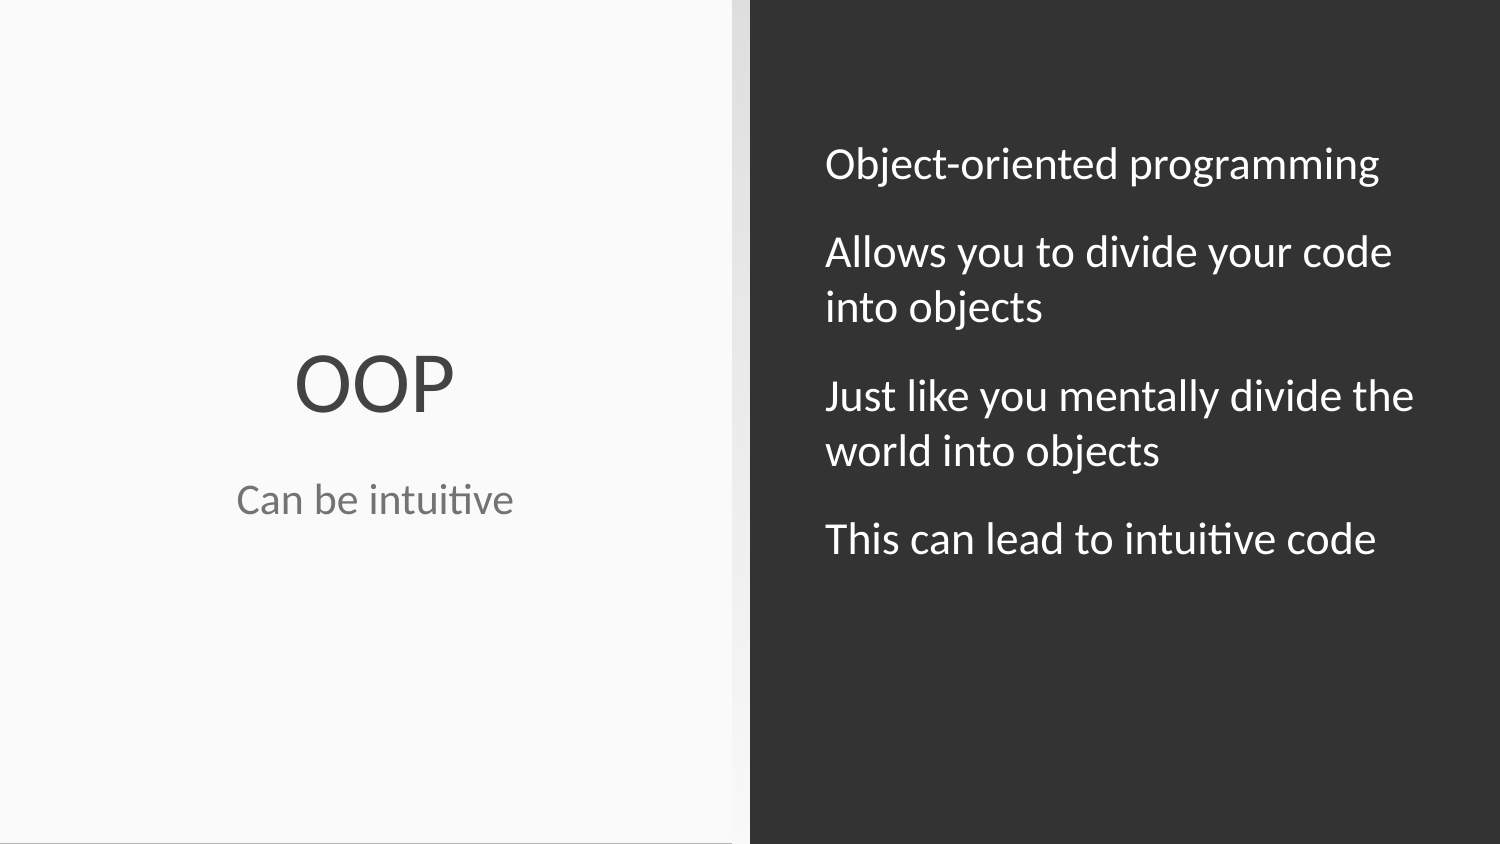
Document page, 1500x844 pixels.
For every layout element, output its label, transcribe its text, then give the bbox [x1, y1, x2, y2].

title OOP [43, 202, 708, 446]
subtitle Can be intuitive [43, 455, 708, 659]
list Object-oriented programming Allows you to divide your code into objects Just like you mentally divide the world into objects This can lead to intuitive code [810, 118, 1440, 725]
